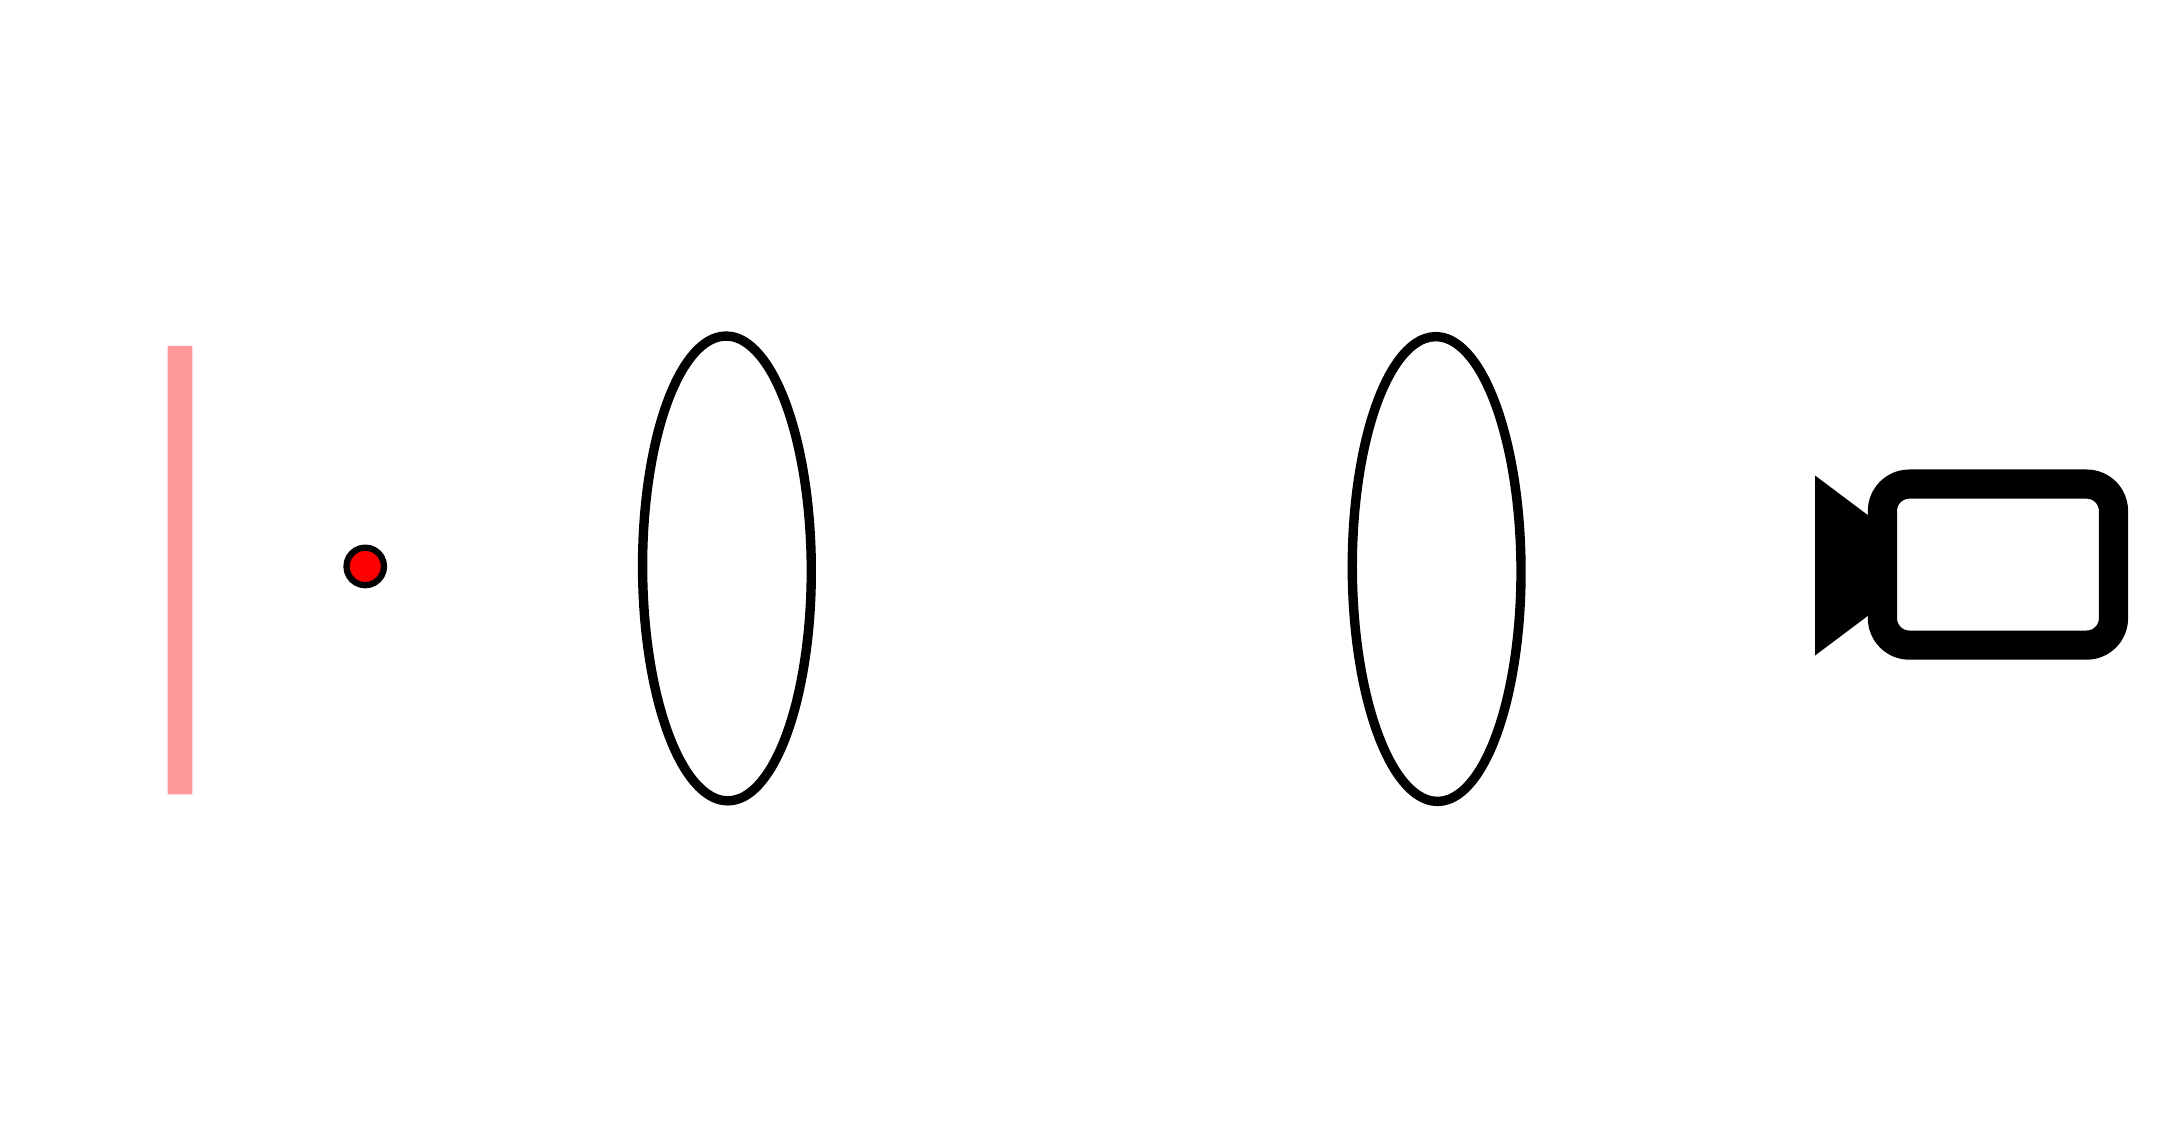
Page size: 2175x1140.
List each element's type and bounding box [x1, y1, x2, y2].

text_box [1352, 336, 1522, 802]
text_box [1815, 475, 1876, 656]
text_box [642, 336, 812, 801]
text_box [1882, 484, 2114, 646]
text_box [346, 547, 385, 586]
